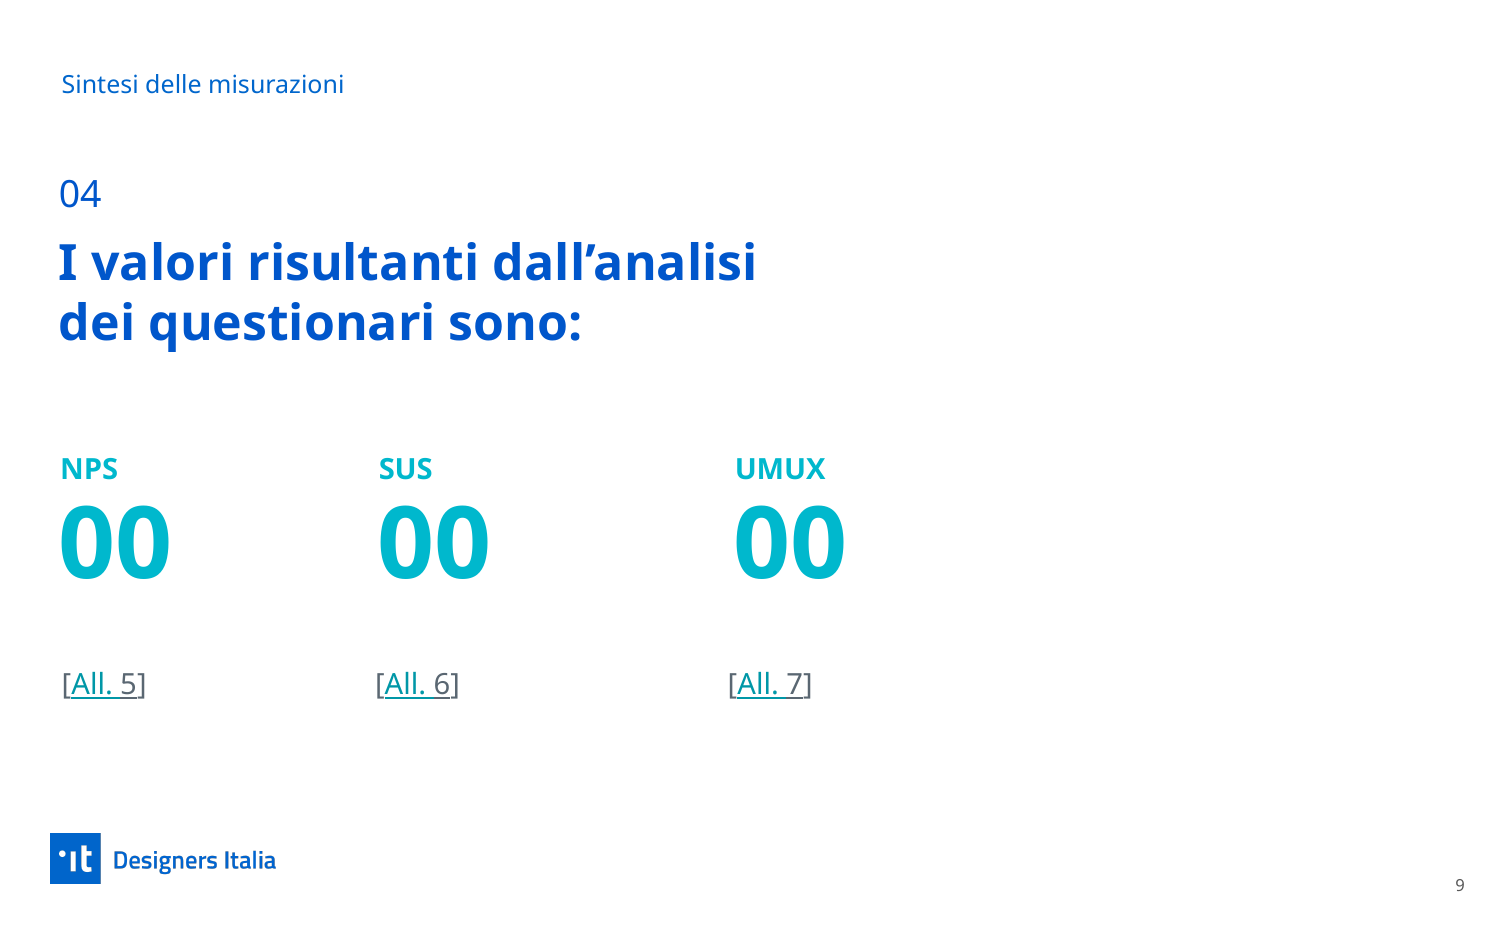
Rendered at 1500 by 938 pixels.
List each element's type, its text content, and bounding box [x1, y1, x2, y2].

text_box Sintesi delle misurazioni [46, 58, 684, 110]
text_box 00 [362, 463, 524, 608]
text_box UMUX [719, 430, 905, 489]
text_box 00 [43, 463, 205, 608]
text_box I valori risultanti dall’analisi dei questionari sono: [43, 215, 813, 360]
text_box 04 [63, 183, 74, 205]
picture [50, 833, 289, 884]
text_box [All. 7] [712, 659, 850, 711]
text_box 04 [43, 155, 405, 207]
slide_number <number> [1389, 849, 1480, 922]
text_box [All. 6] [360, 659, 497, 711]
text_box SUS [363, 430, 549, 489]
text_box [All. 5] [46, 659, 184, 711]
text_box NPS [45, 430, 231, 489]
text_box 00 [718, 463, 880, 608]
text_box 04 [84, 184, 94, 198]
